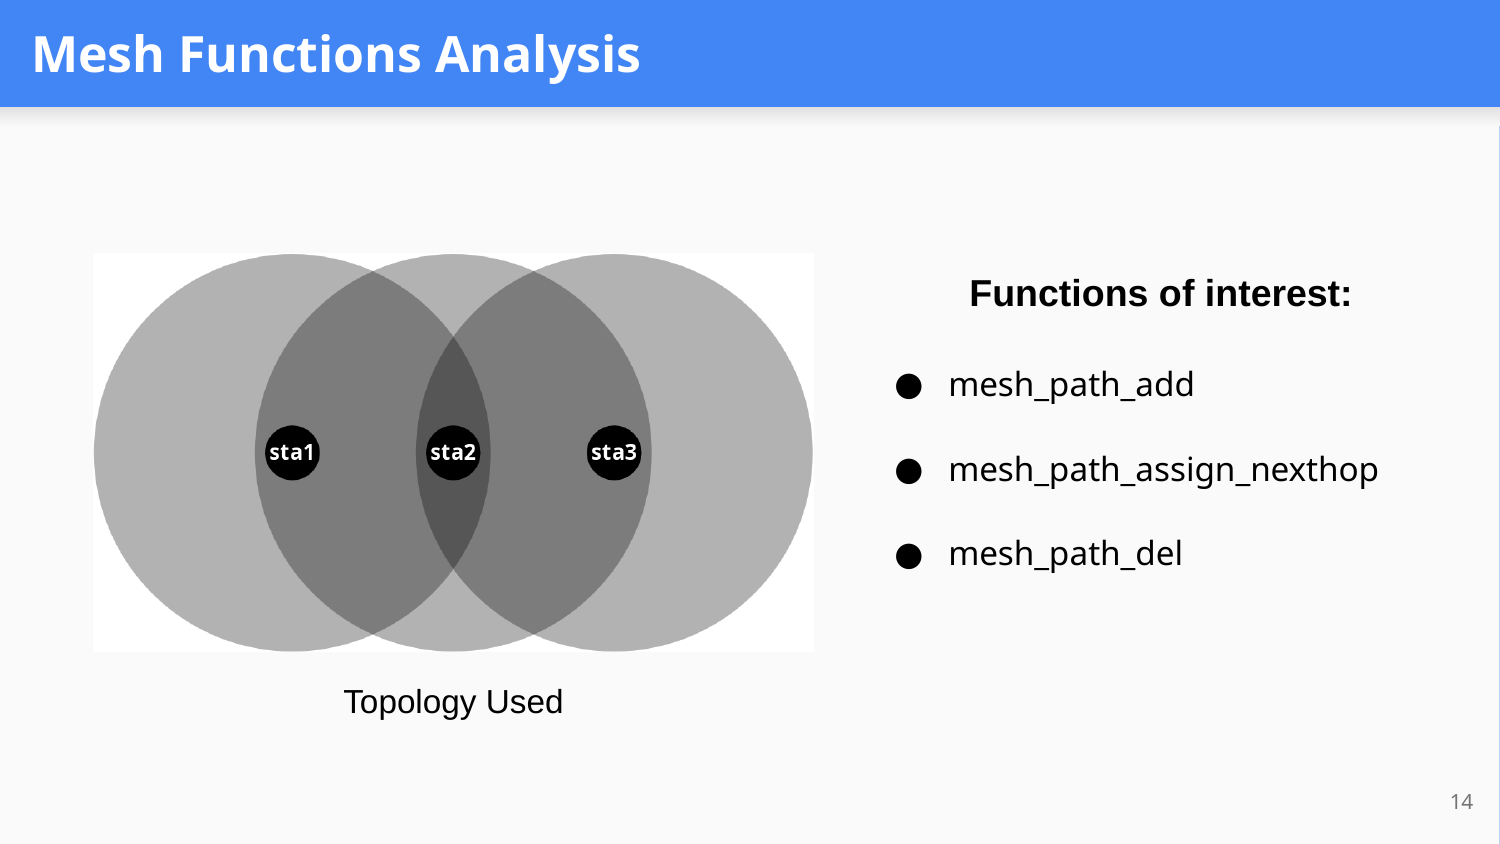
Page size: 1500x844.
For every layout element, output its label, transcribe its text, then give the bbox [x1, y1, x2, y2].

title Mesh Functions Analysis [16, 2, 1464, 102]
text_box mesh_path_add mesh_path_assign_nexthop mesh_path_del [858, 347, 1464, 588]
text_box Functions of interest: [858, 253, 1464, 329]
slide_number 29 [1398, 770, 1489, 835]
text_box Topology Used [93, 665, 814, 736]
picture [93, 253, 814, 652]
